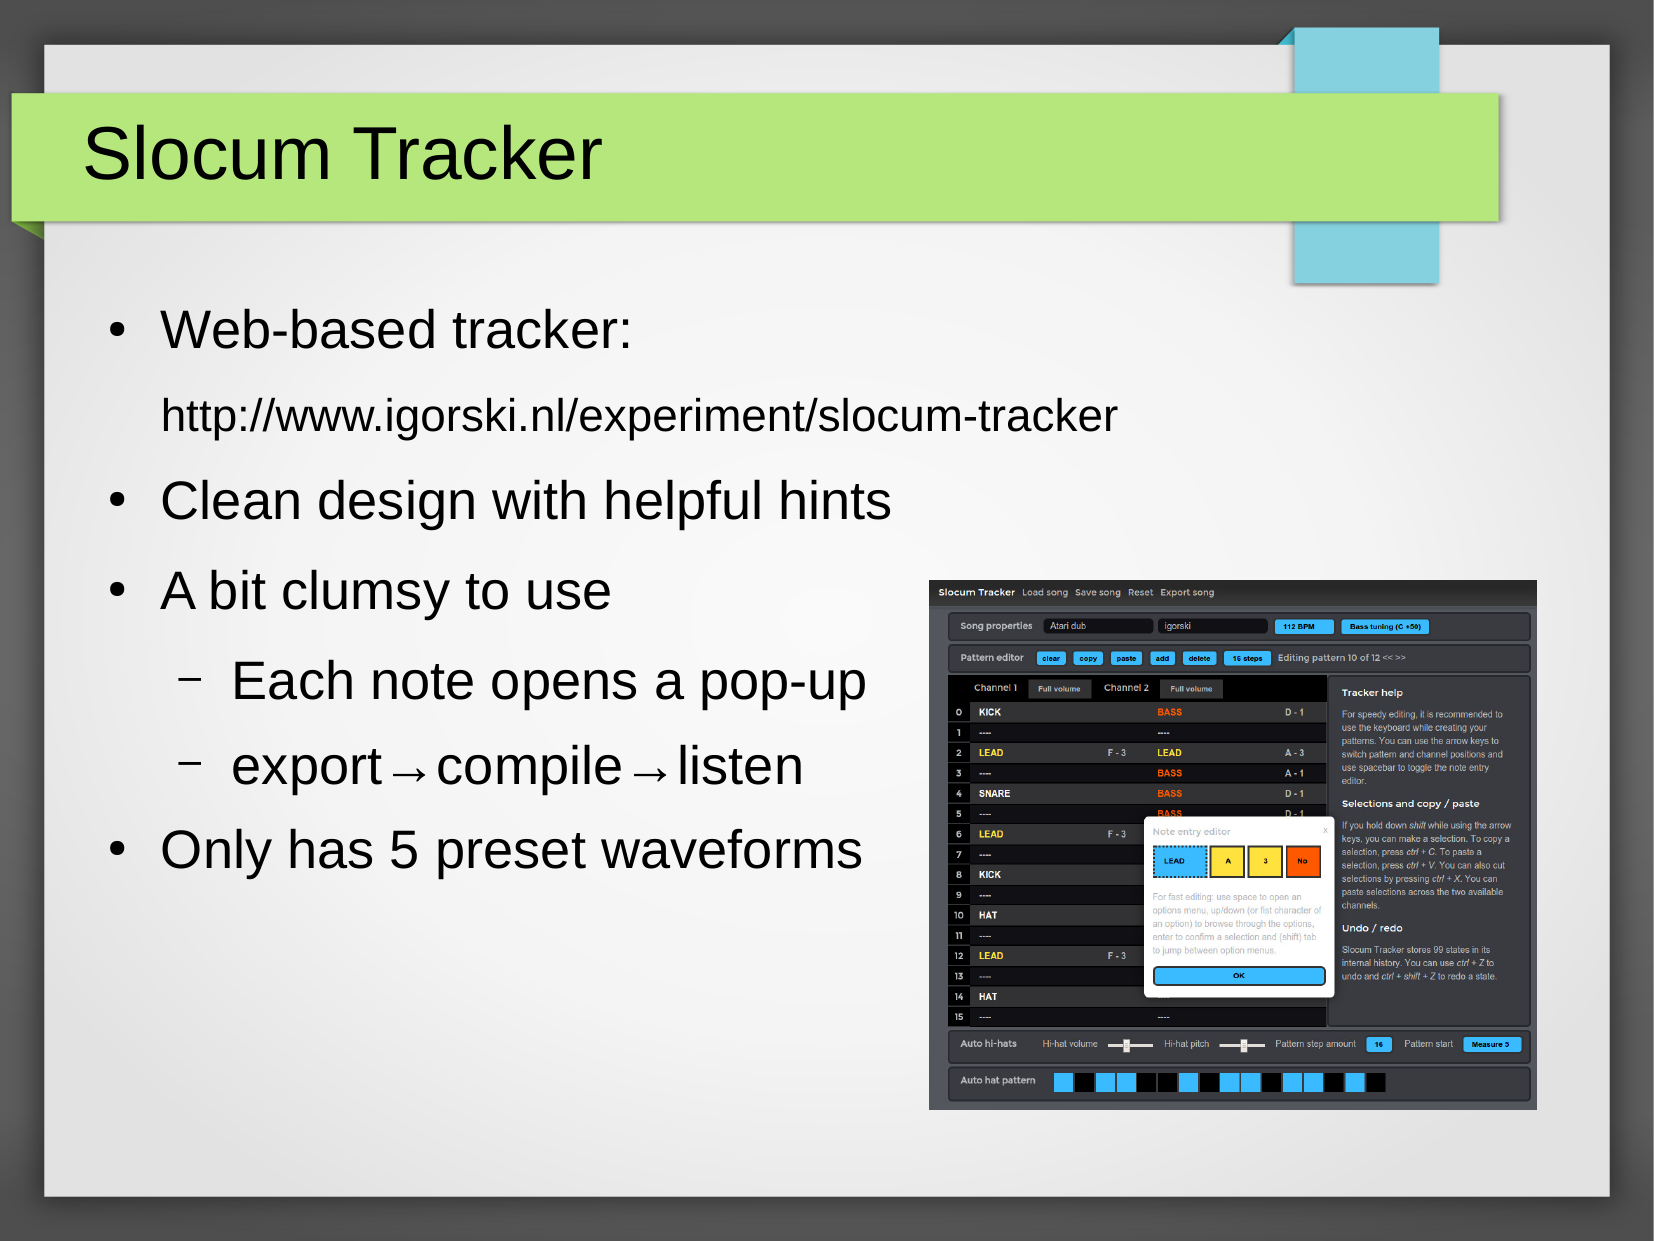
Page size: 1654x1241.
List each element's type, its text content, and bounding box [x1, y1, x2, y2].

picture [0, 0, 1654, 1241]
title Slocum Tracker [82, 94, 1264, 213]
list Web-based tracker: http://www.igorski.nl/experiment/slocum-tracker Clean design with helpful hints A bit clumsy to use Each note opens a pop-up export→compile→listen Only has 5 preset waveforms [90, 300, 1156, 1020]
